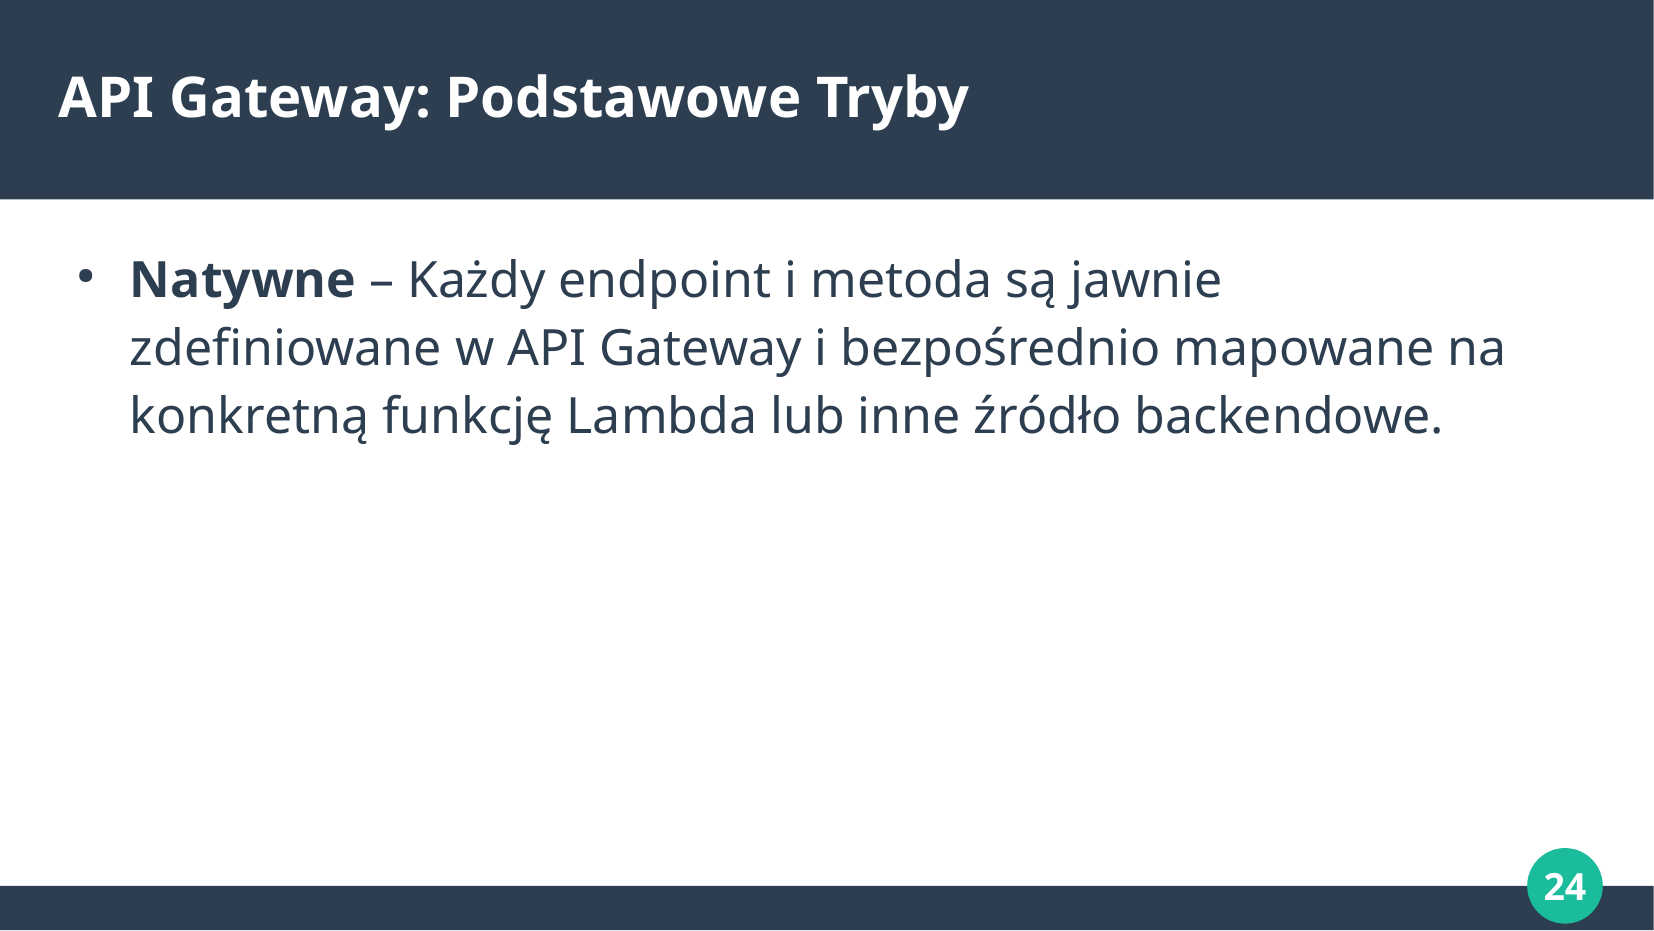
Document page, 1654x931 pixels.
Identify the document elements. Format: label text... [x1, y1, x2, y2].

list Natywne – Każdy endpoint i metoda są jawnie zdefiniowane w API Gateway i bezpośrednio mapowane na konkretną funkcję Lambda lub inne źródło backendowe. [59, 243, 1538, 864]
title API Gateway: Podstawowe Tryby [59, 37, 1595, 156]
